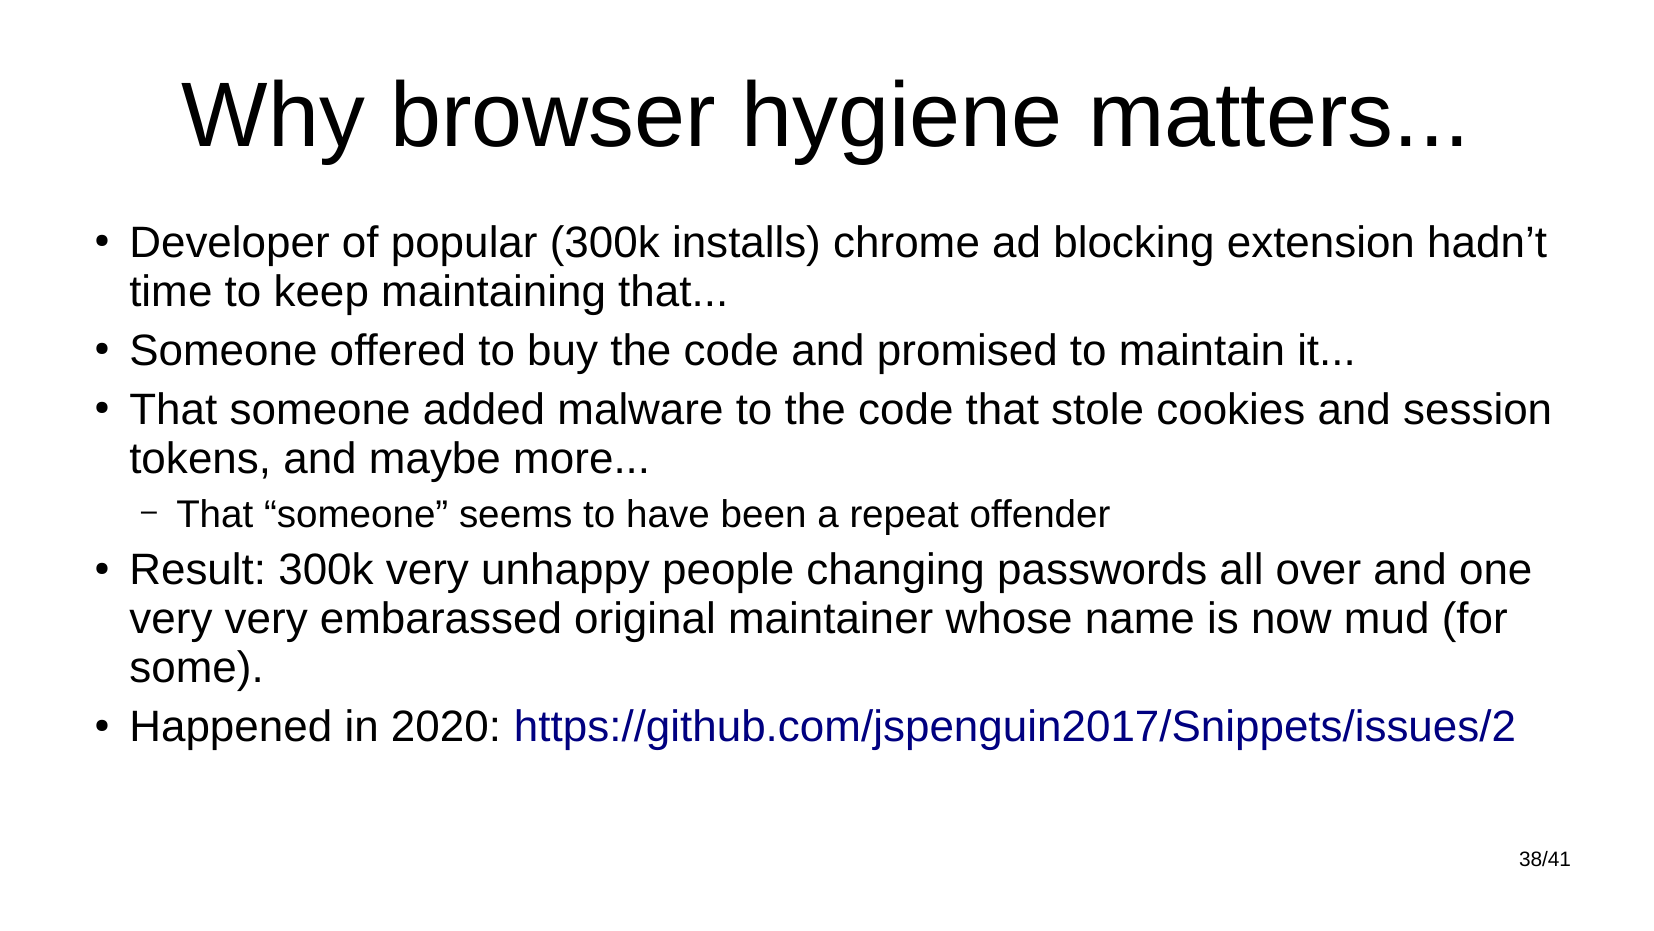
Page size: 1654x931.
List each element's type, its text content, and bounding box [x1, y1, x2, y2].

list Developer of popular (300k installs) chrome ad blocking extension hadn’t time to keep maintaining that... Someone offered to buy the code and promised to maintain it... That someone added malware to the code that stole cookies and session tokens, and maybe more... That “someone” seems to have been a repeat offender Result: 300k very unhappy people changing passwords all over and one very very embarassed original maintainer whose name is now mud (for some). Happened in 2020: https://github.com/jspenguin2017/Snippets/issues/2 [82, 217, 1606, 758]
title Why browser hygiene matters... [82, 37, 1571, 193]
